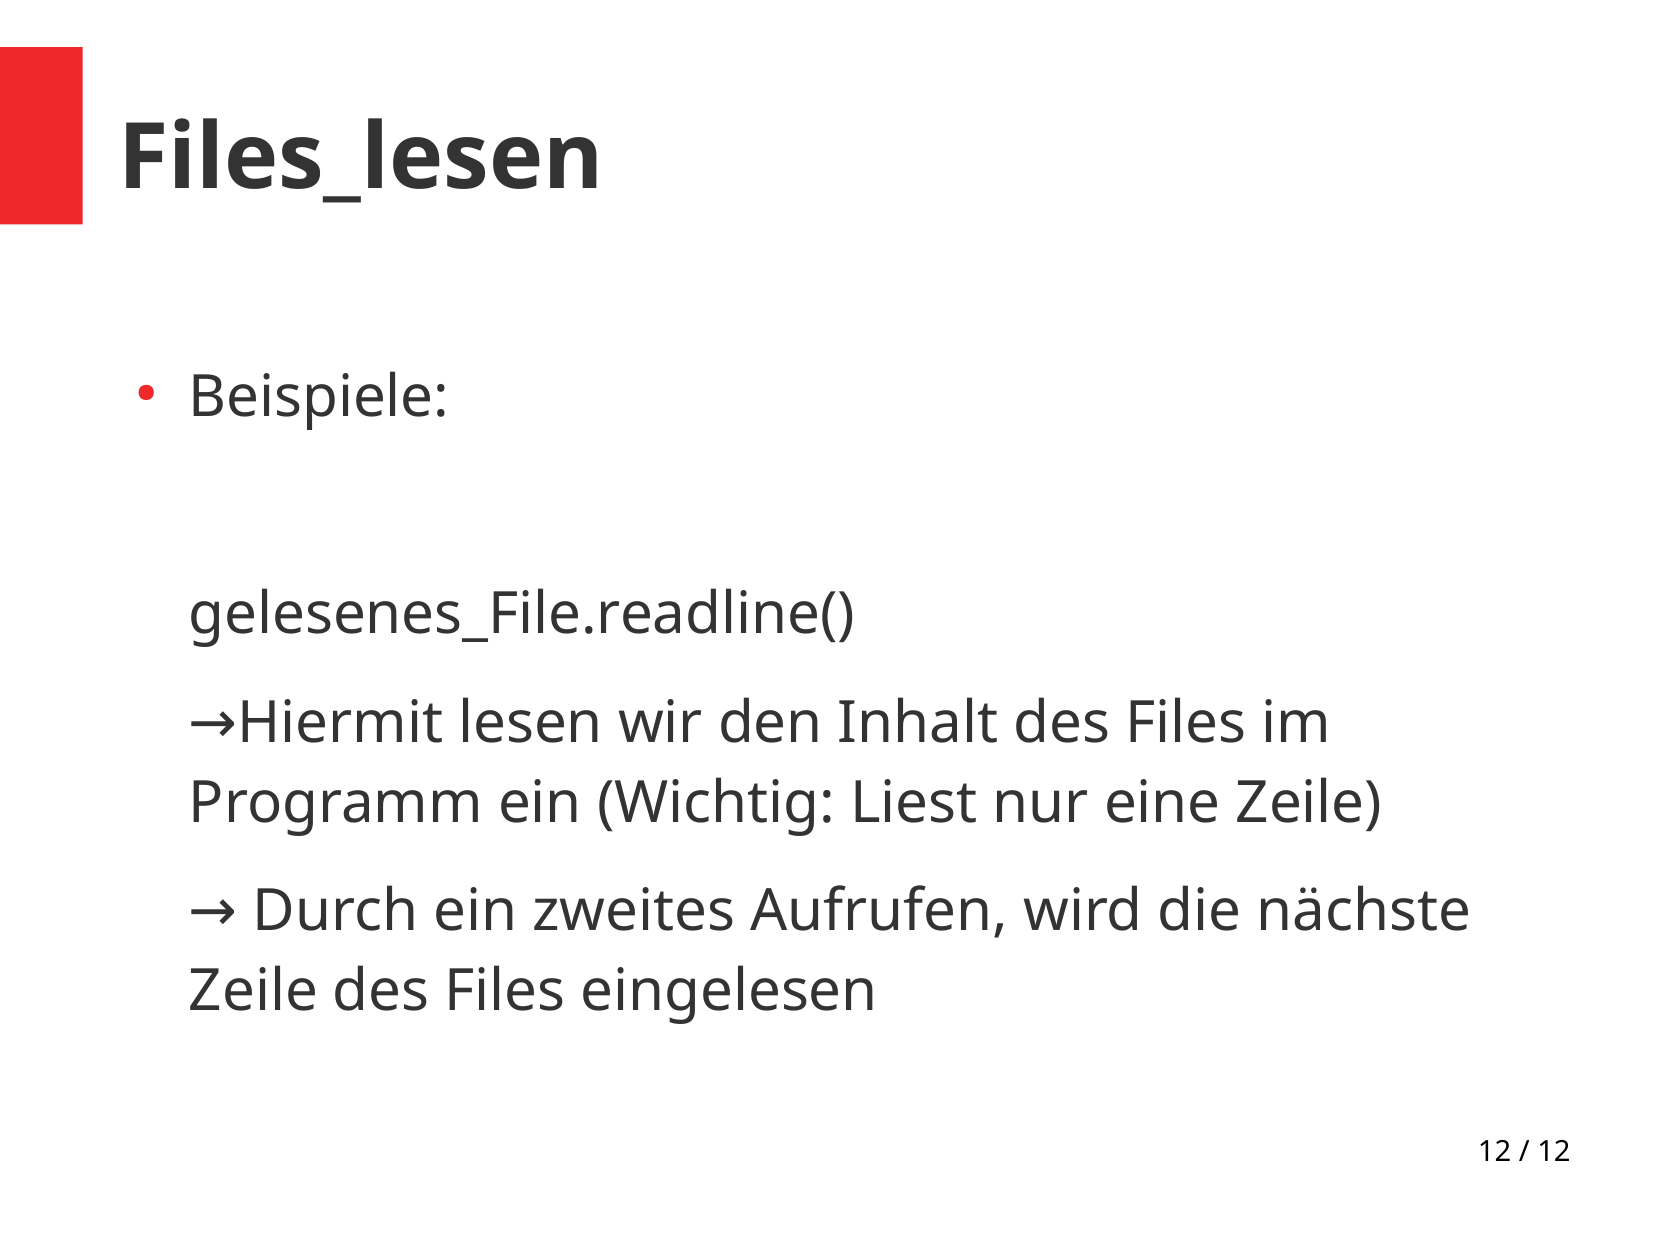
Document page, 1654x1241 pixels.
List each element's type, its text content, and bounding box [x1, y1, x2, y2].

list Beispiele: gelesenes_File.readline() →Hiermit lesen wir den Inhalt des Files im Programm ein (Wichtig: Liest nur eine Zeile) → Durch ein zweites Aufrufen, wird die nächste Zeile des Files eingelesen [118, 354, 1536, 1074]
title Files_lesen [118, 49, 1571, 257]
